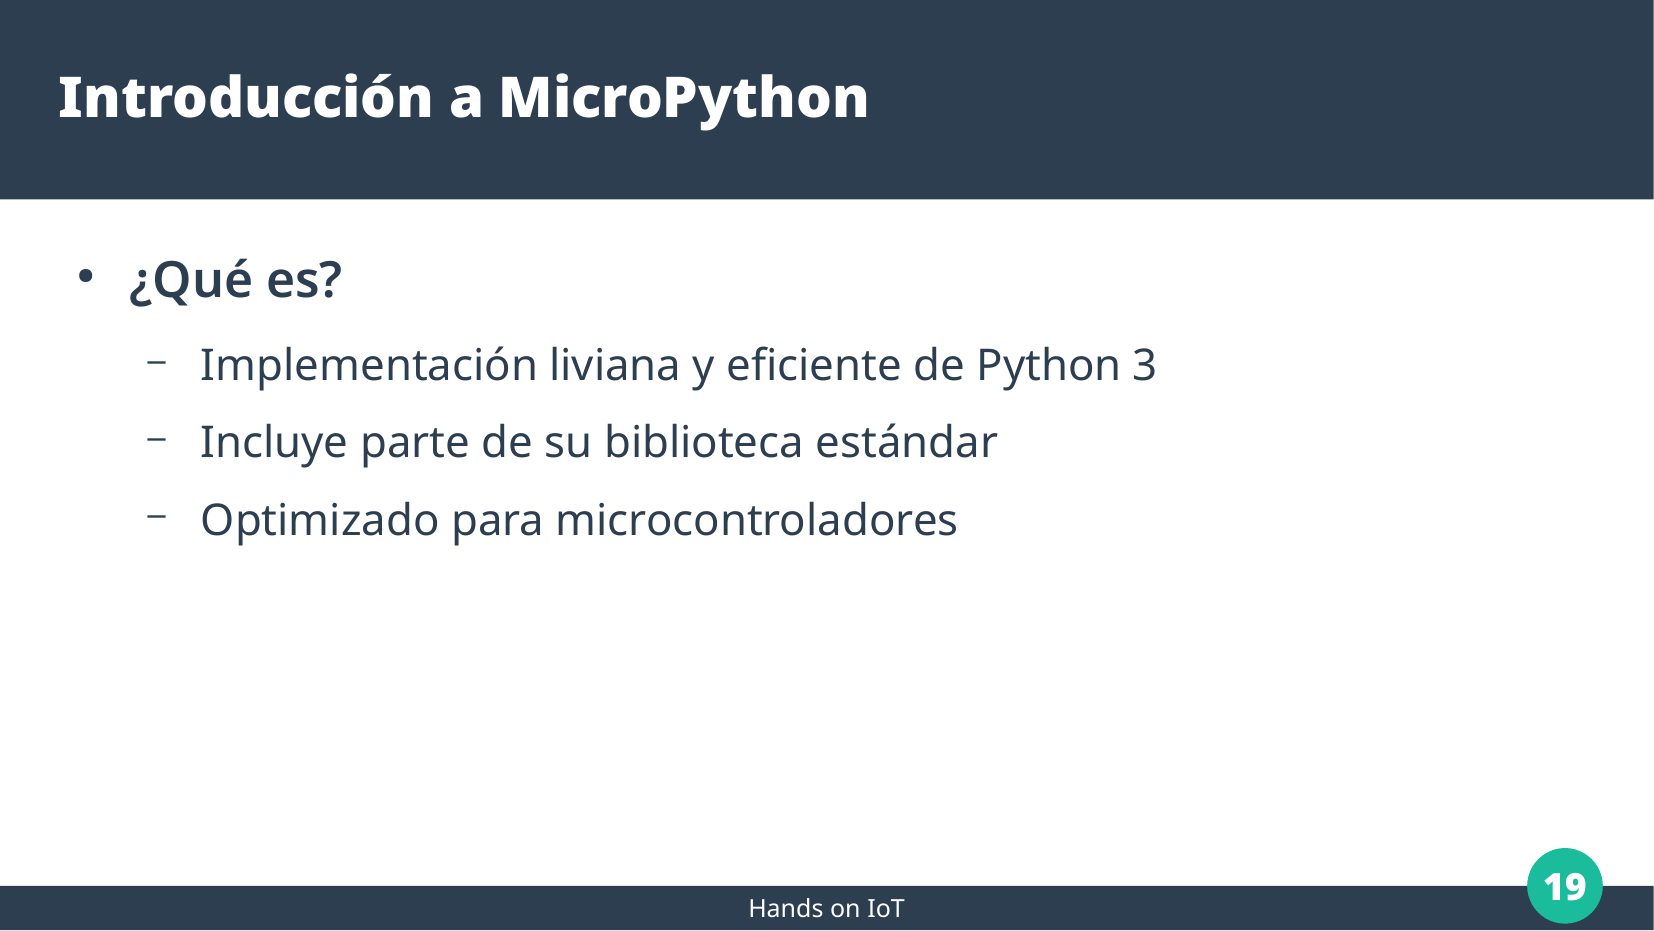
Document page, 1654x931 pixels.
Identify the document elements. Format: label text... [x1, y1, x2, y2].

title Introducción a MicroPython [59, 37, 1595, 155]
list ¿Qué es? Implementación liviana y eficiente de Python 3 Incluye parte de su biblioteca estándar Optimizado para microcontroladores [59, 243, 1595, 864]
